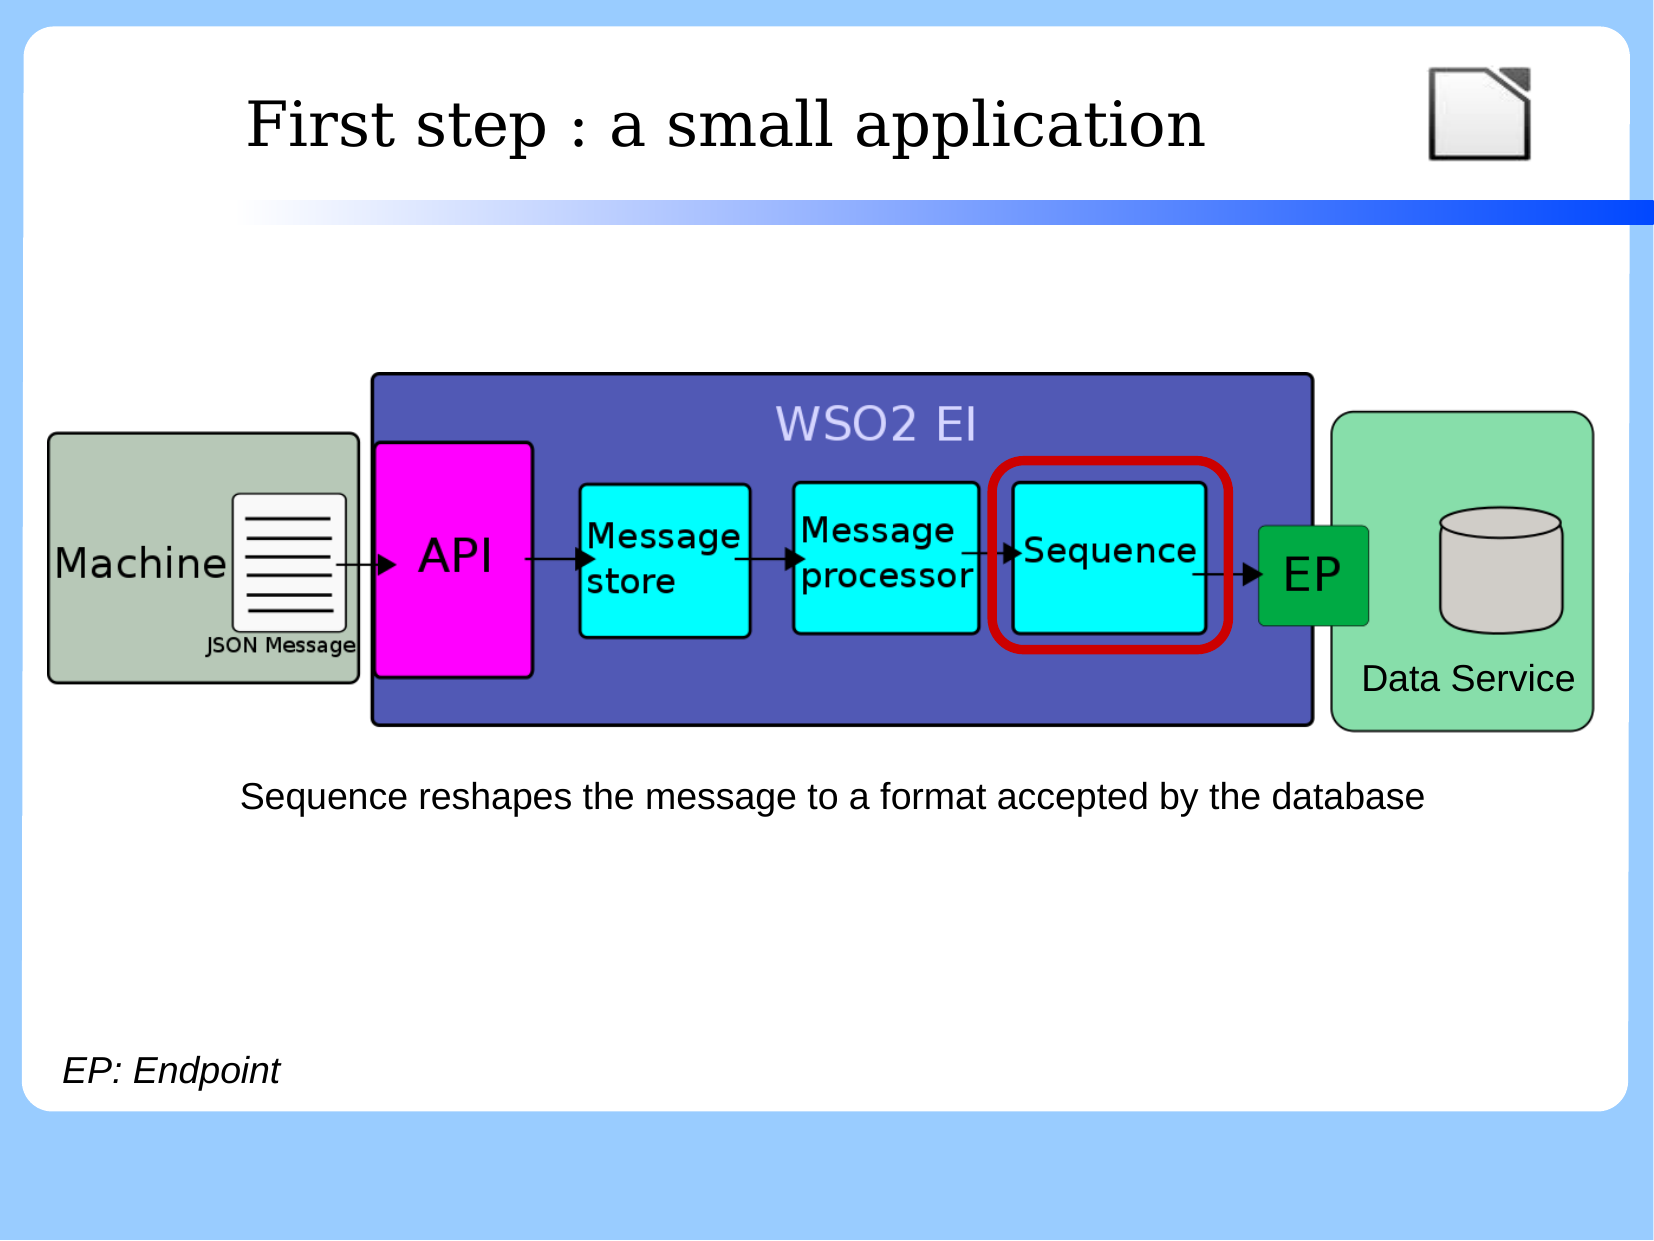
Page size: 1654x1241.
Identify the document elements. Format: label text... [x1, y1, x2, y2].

text_box Sequence reshapes the message to a format accepted by the database [59, 767, 1607, 839]
text_box EP: Endpoint [47, 1041, 1595, 1099]
picture [1417, 47, 1562, 177]
picture [47, 372, 1595, 733]
title First step : a small application [82, 49, 1371, 201]
text_box Data Service [1346, 649, 1595, 707]
